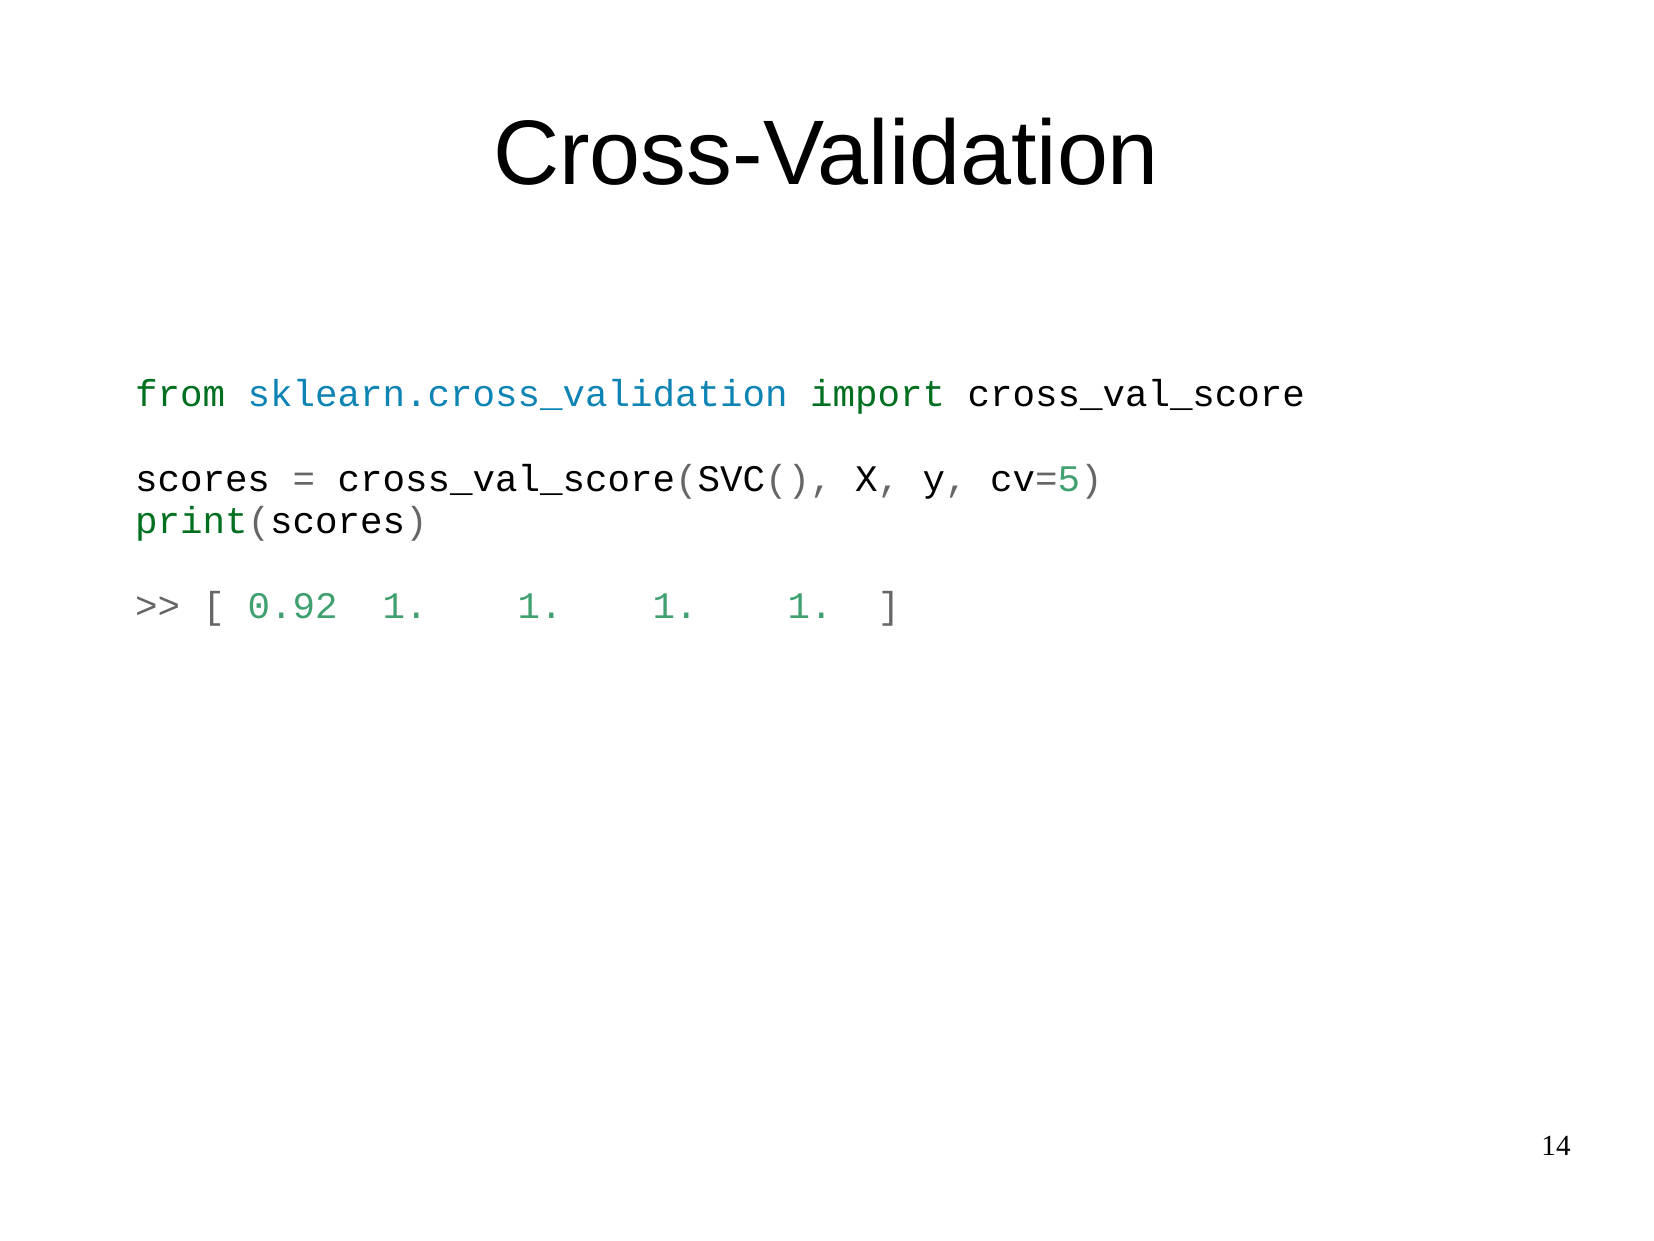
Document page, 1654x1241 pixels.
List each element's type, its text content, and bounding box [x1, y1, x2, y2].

title Cross-Validation [82, 49, 1571, 257]
text_box from sklearn.cross_validation import cross_val_score scores = cross_val_score(SVC(), X, y, cv=5) print(scores) >> [ 0.92 1. 1. 1. 1. ] [135, 375, 1411, 675]
